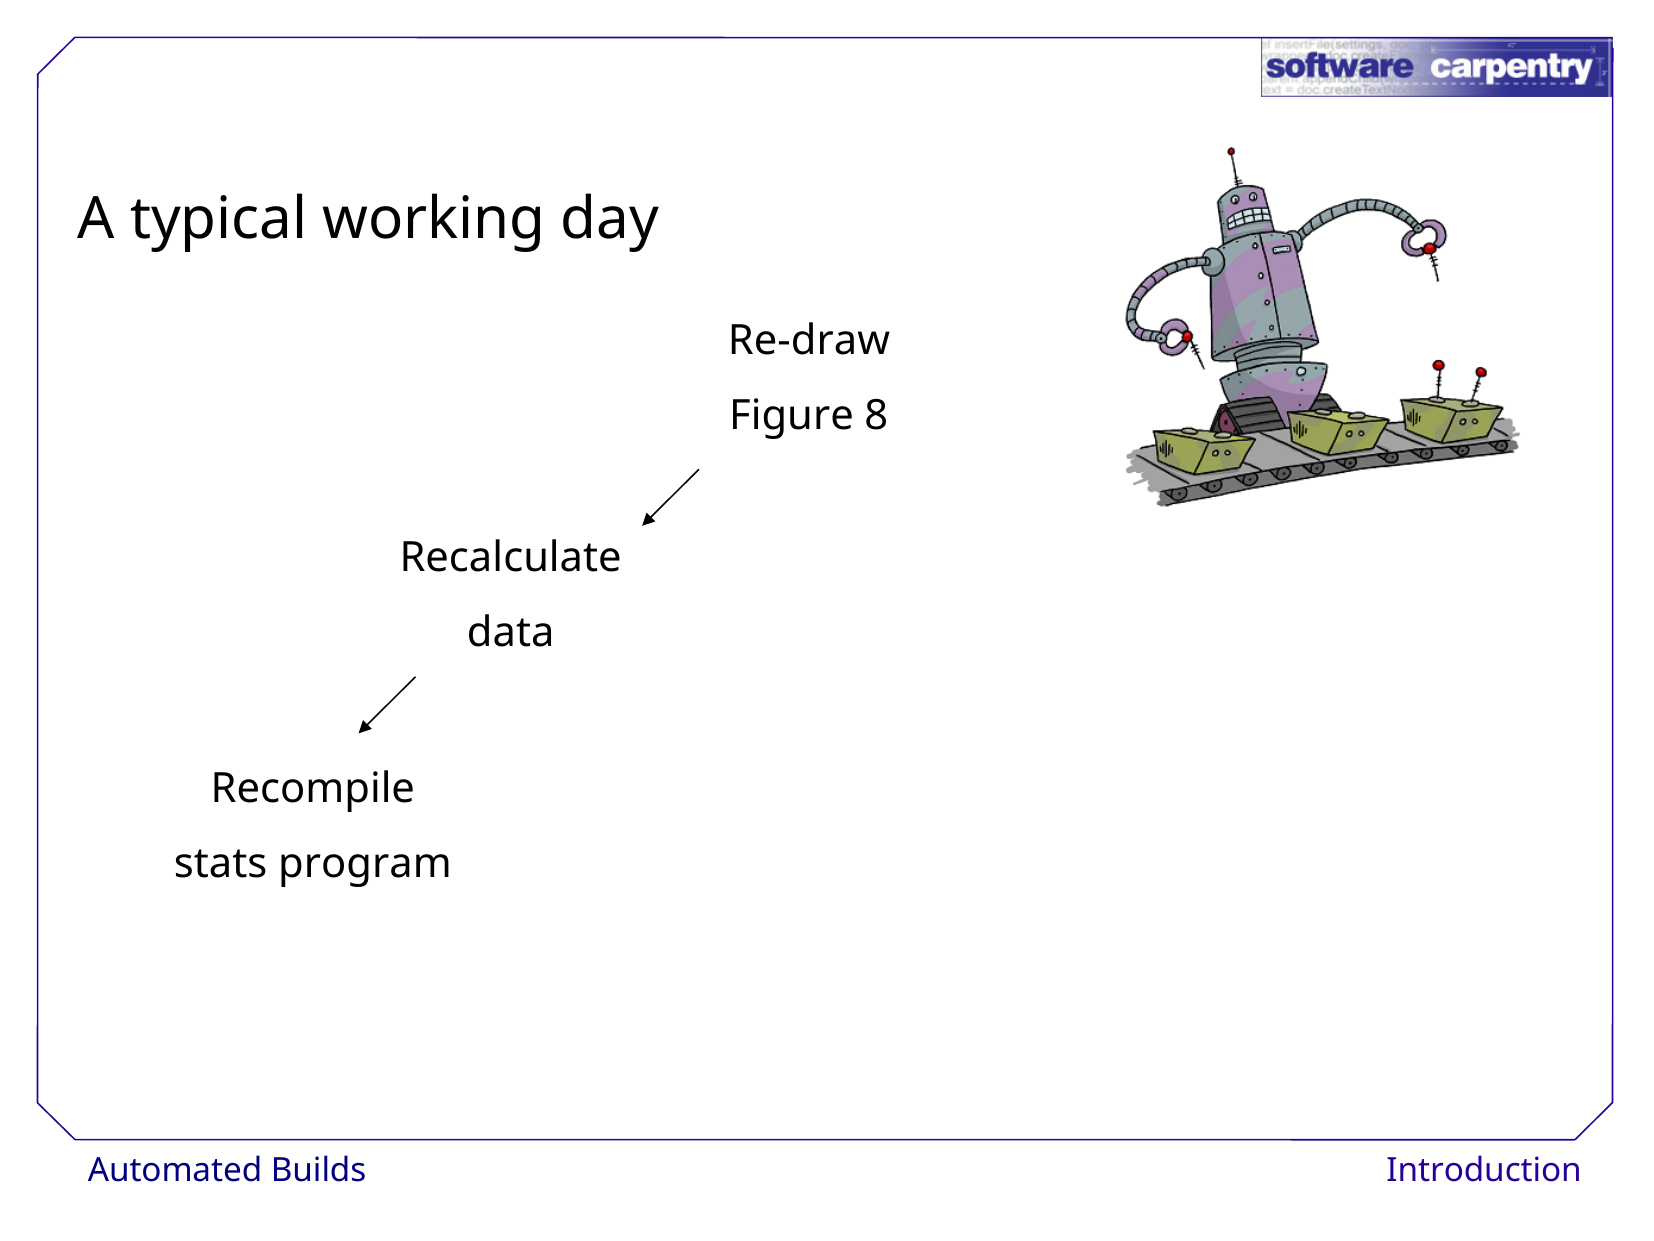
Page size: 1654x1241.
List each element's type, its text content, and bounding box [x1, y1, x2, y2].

text_box Recompile stats program [84, 727, 542, 894]
picture [1110, 128, 1526, 522]
text_box Recalculate data [309, 497, 712, 663]
text_box Re-draw Figure 8 [638, 279, 980, 446]
picture [1261, 39, 1613, 97]
text_box A typical working day [63, 138, 825, 259]
